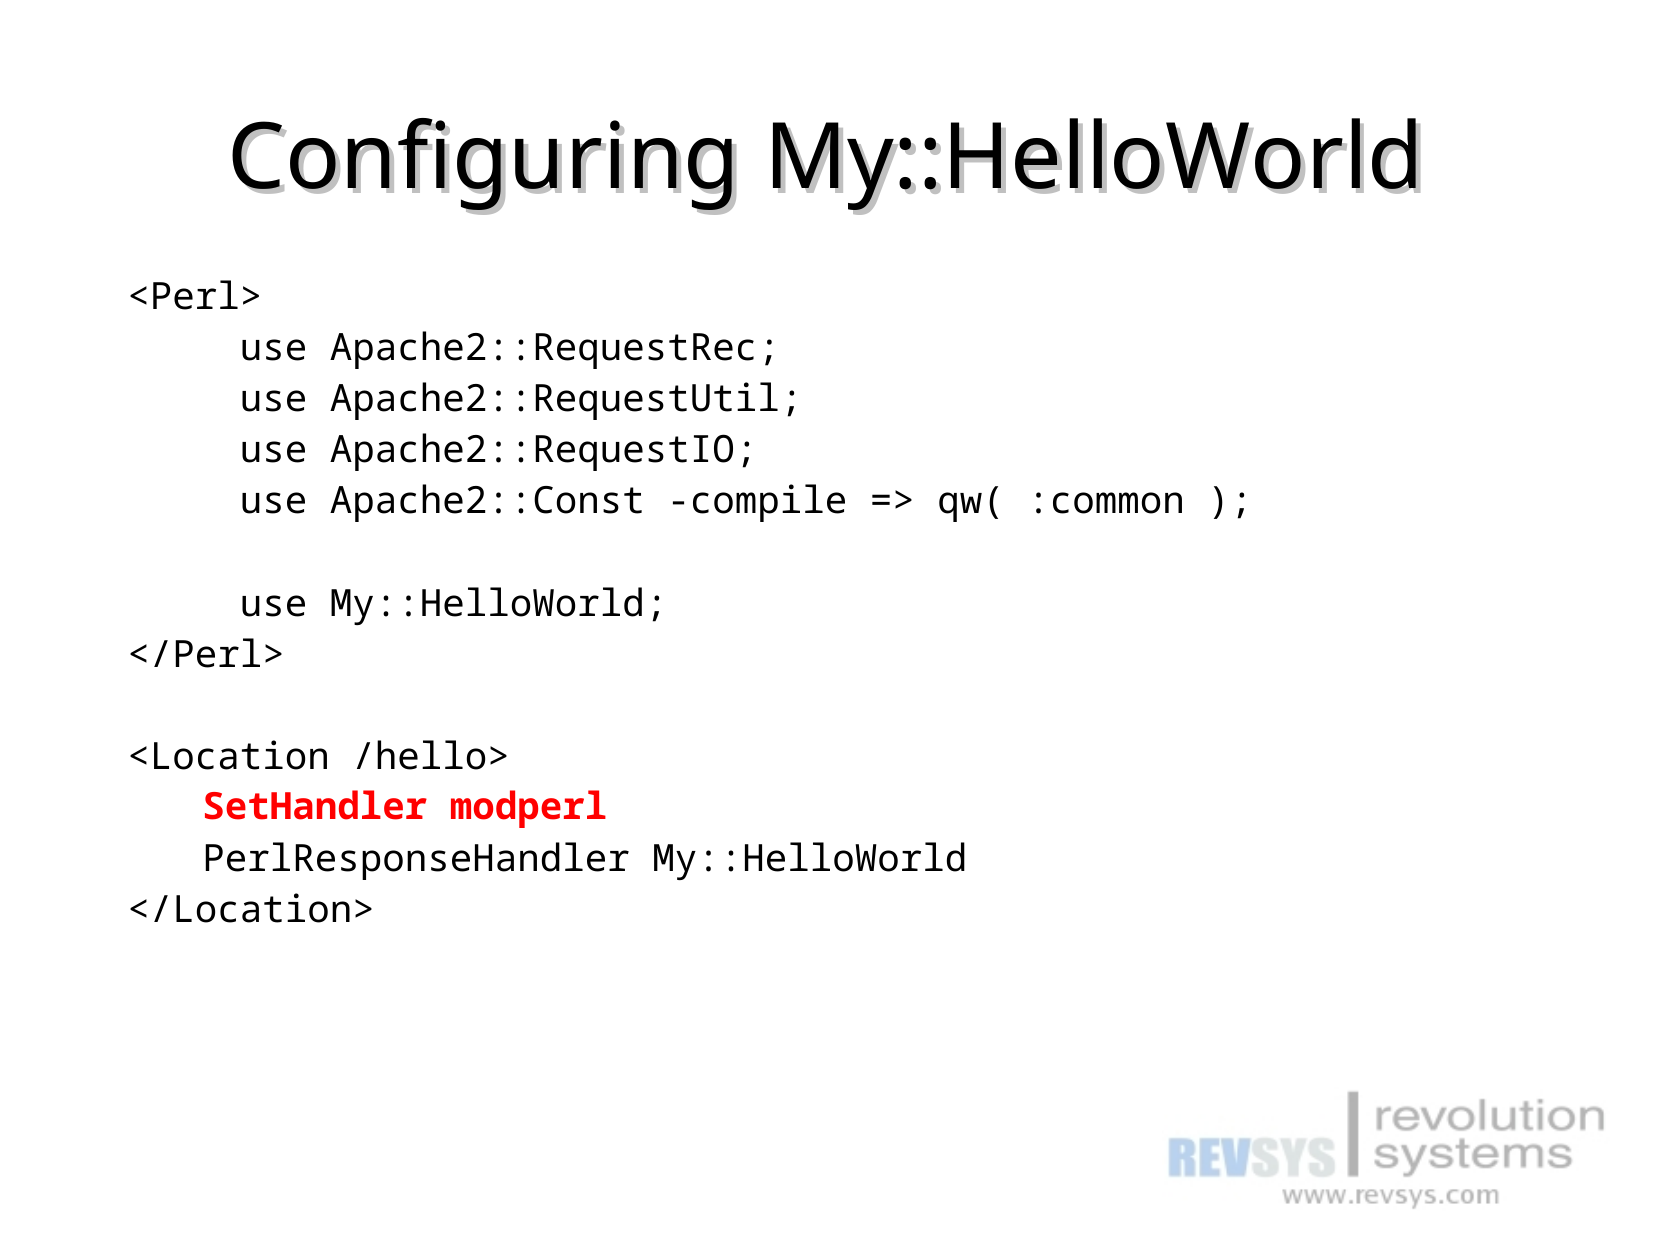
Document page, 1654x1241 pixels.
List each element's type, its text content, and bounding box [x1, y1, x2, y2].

title Configuring My::HelloWorld [82, 49, 1571, 257]
picture [1162, 1087, 1613, 1211]
text_box <Perl> use Apache2::RequestRec; use Apache2::RequestUtil; use Apache2::RequestIO; use Apache2::Const -compile => qw( :common ); use My::HelloWorld; </Perl> <Location /hello> SetHandler modperl PerlResponseHandler My::HelloWorld </Location> [112, 262, 1538, 928]
